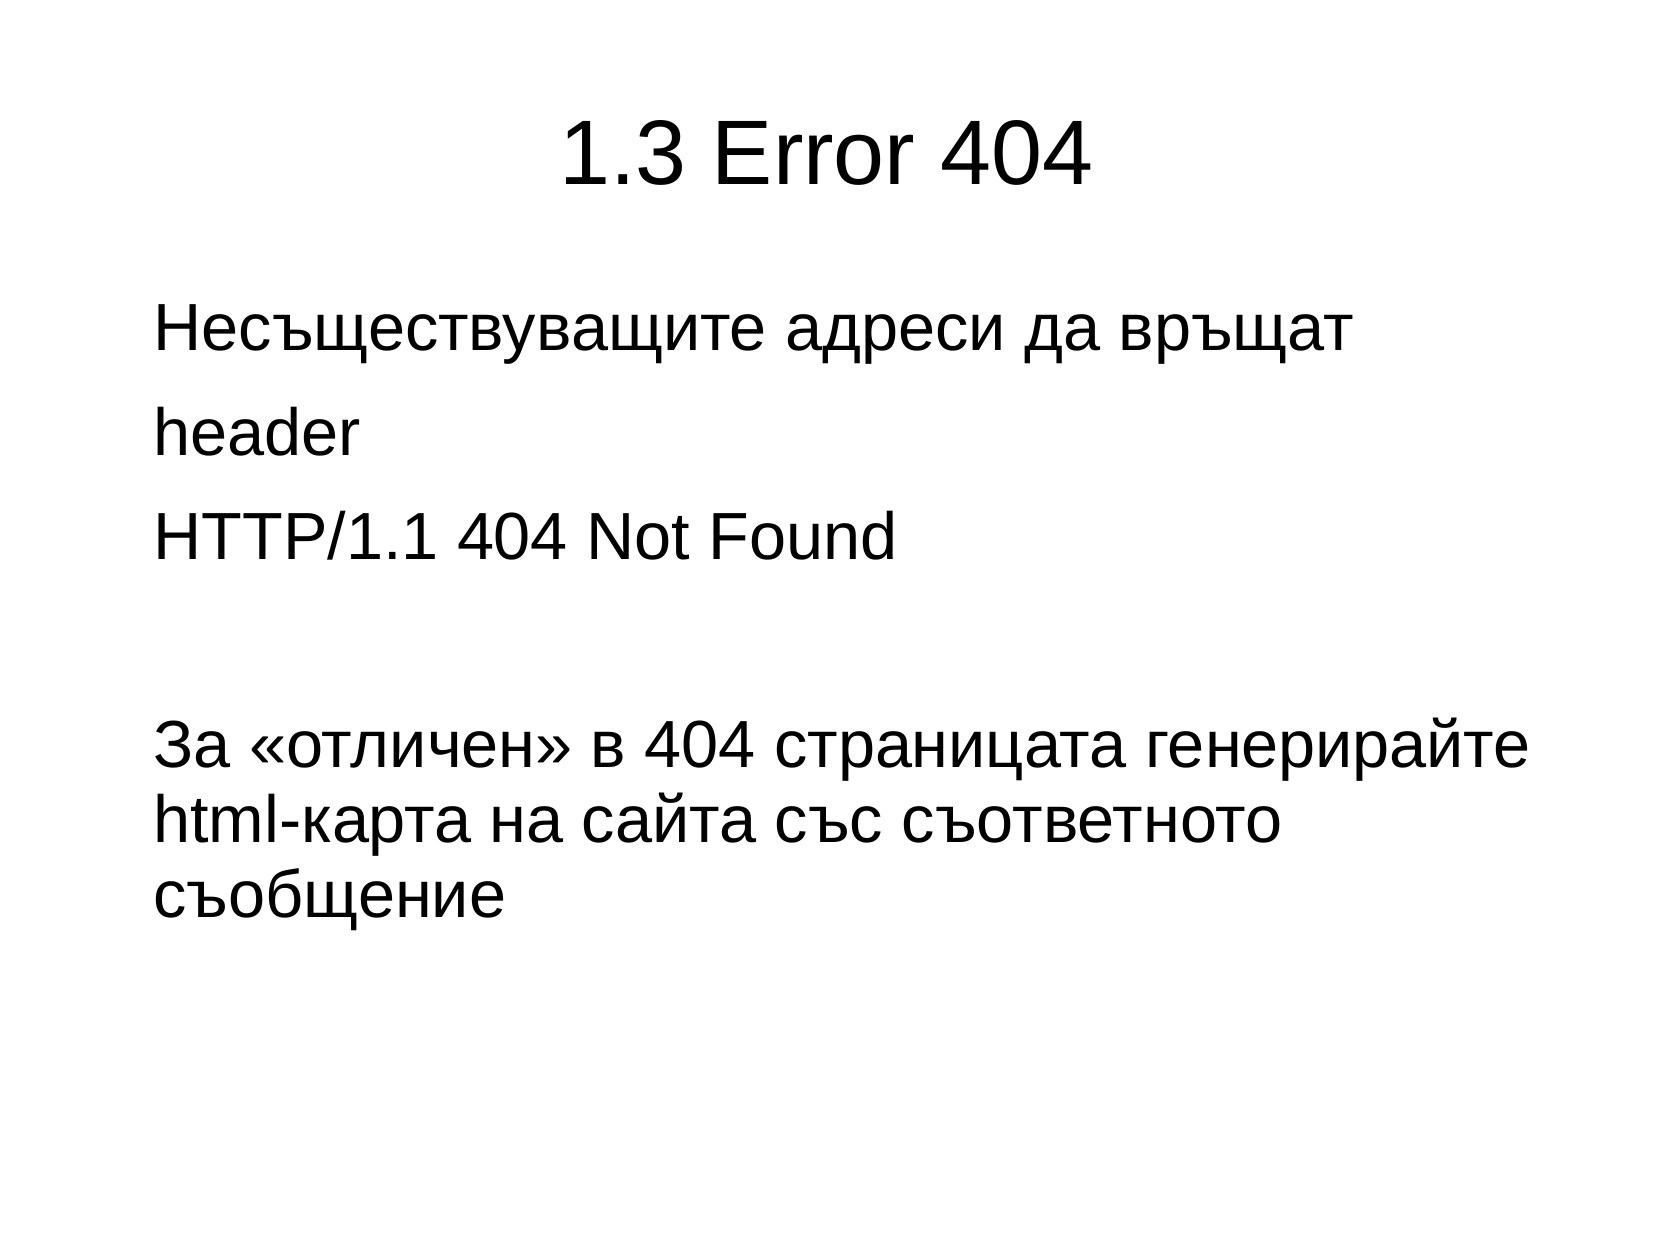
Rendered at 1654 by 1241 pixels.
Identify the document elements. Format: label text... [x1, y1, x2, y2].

list Несъществуващите адреси да връщат header HTTP/1.1 404 Not Found За «отличен» в 404 страницата генерирайте html-карта на сайта със съответното съобщение [82, 290, 1571, 1109]
title 1.3 Error 404 [82, 49, 1571, 257]
